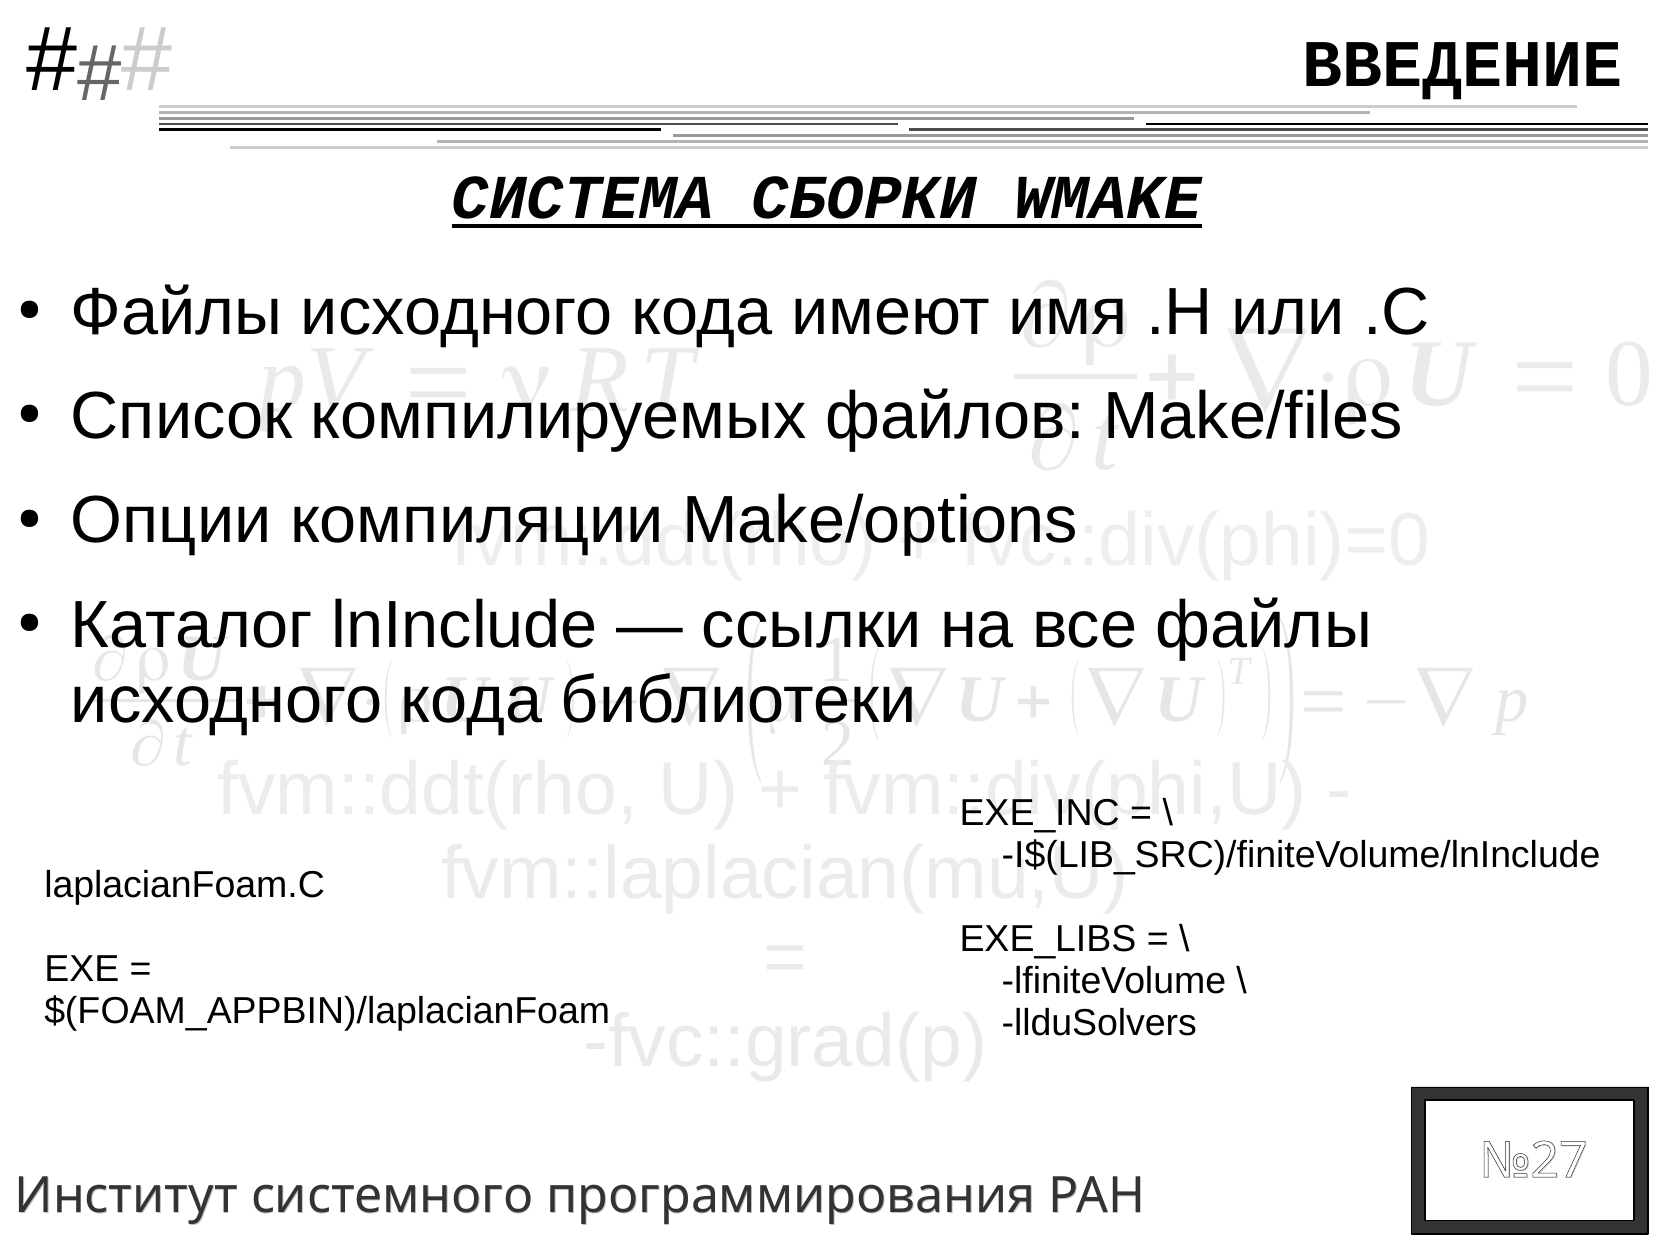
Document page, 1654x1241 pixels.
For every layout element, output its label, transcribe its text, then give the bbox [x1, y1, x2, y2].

list Файлы исходного кода имеют имя .H или .C Список компилируемых файлов: Make/files Опции компиляции Make/options Каталог lnInclude — ссылки на все файлы исходного кода библиотеки [0, 274, 1654, 1093]
text_box laplacianFoam.C EXE = $(FOAM_APPBIN)/laplacianFoam [29, 856, 743, 1040]
title СИСТЕМА СБОРКИ WMAKE [0, 147, 1654, 257]
text_box EXE_INC = \ -I$(LIB_SRC)/finiteVolume/lnInclude EXE_LIBS = \ -lfiniteVolume \ -llduSolvers [944, 784, 1616, 1052]
